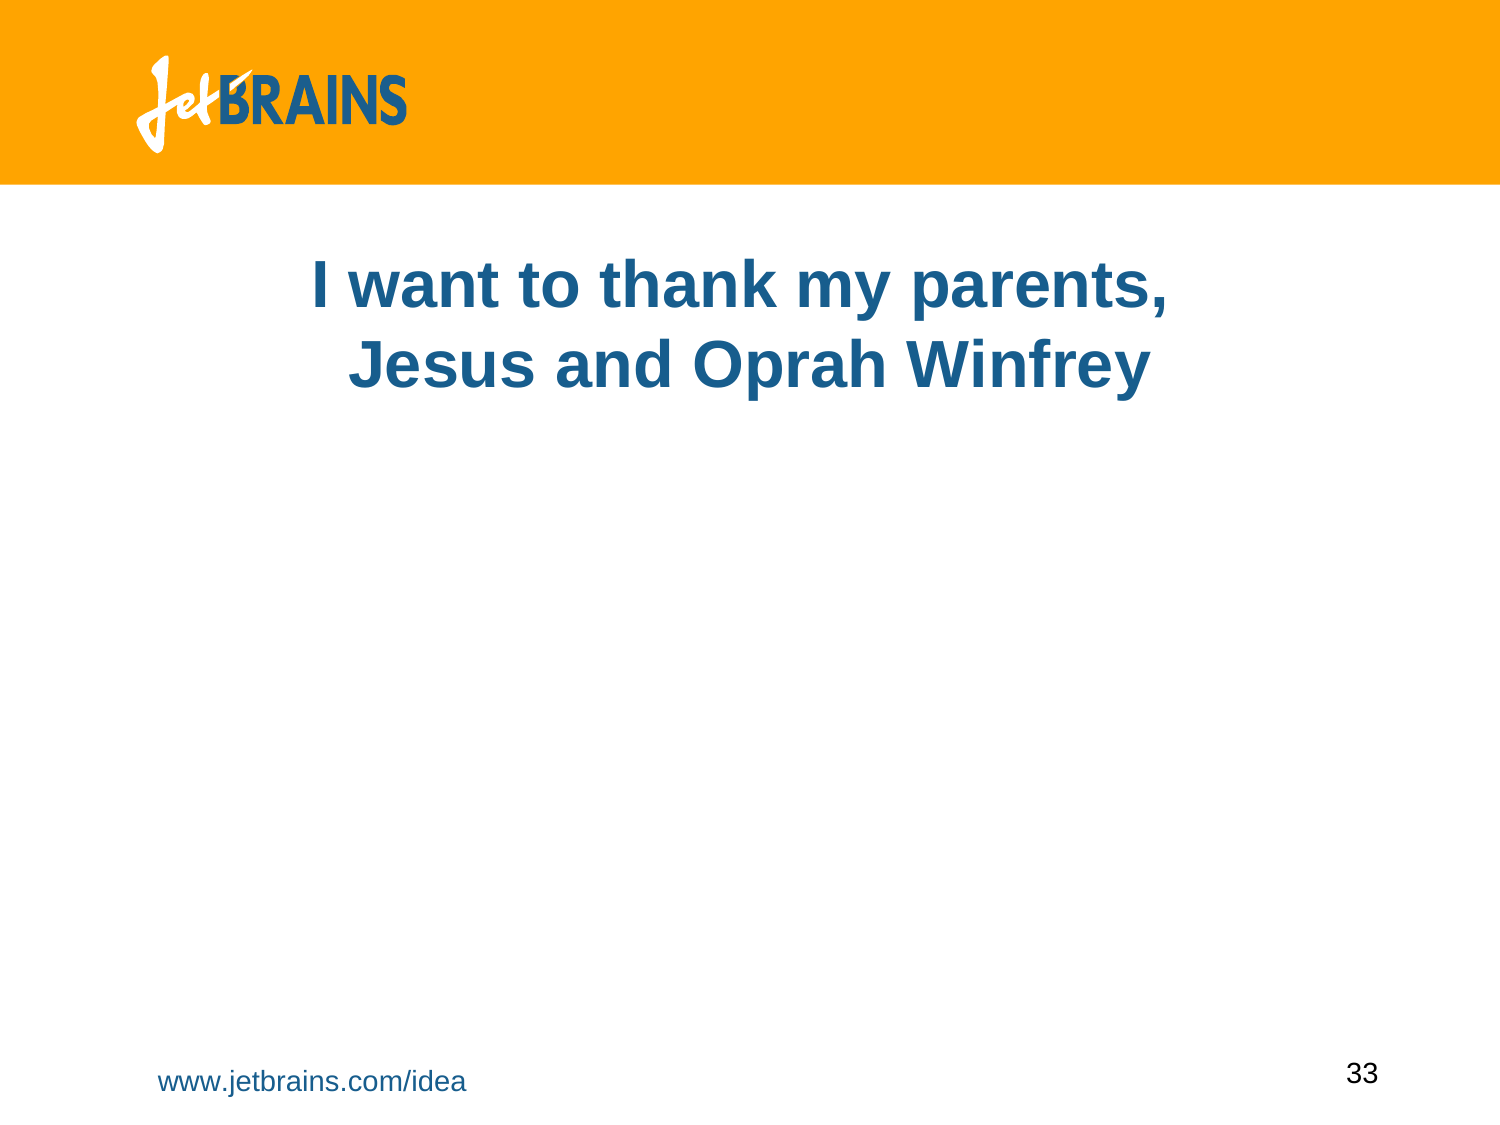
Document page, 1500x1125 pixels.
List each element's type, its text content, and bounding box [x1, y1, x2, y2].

title I want to thank my parents, Jesus and Oprah Winfrey [83, 232, 1417, 409]
